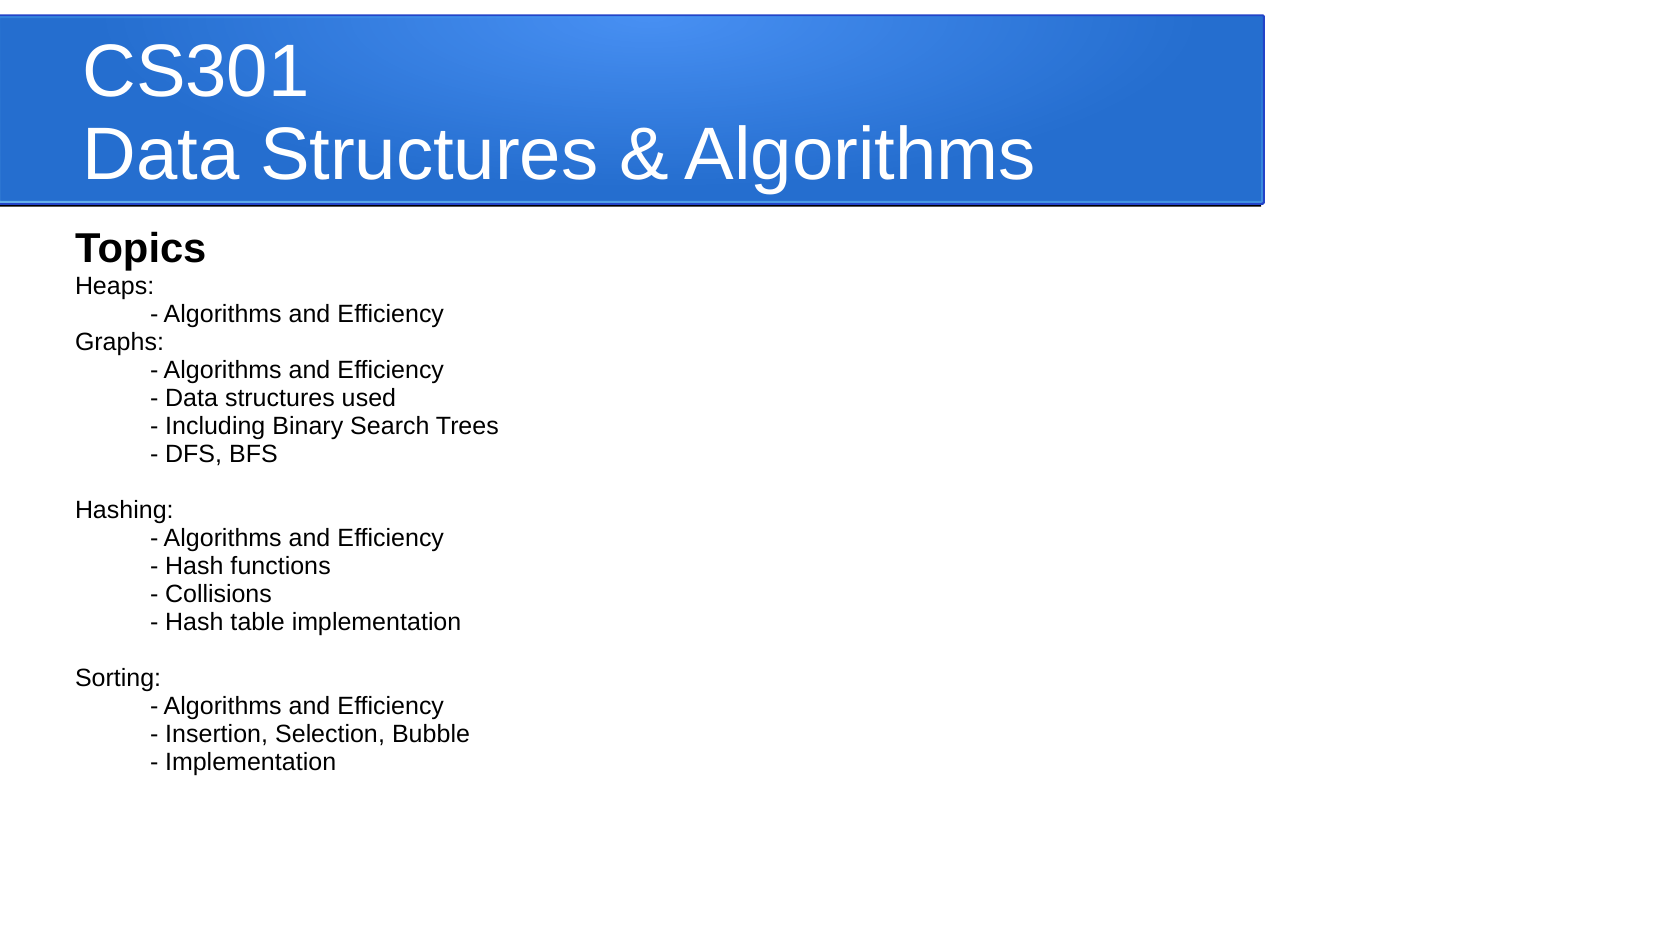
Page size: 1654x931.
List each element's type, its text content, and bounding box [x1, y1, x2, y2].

title CS301 Data Structures & Algorithms [82, 29, 1235, 196]
subtitle Topics Heaps: - Algorithms and Efficiency Graphs: - Algorithms and Efficiency - Data structures used - Including Binary Search Trees - DFS, BFS Hashing: - Algorithms and Efficiency - Hash functions - Collisions - Hash table implementation Sorting: - Algorithms and Efficiency - Insertion, Selection, Bubble - Implementation [75, 225, 1216, 860]
